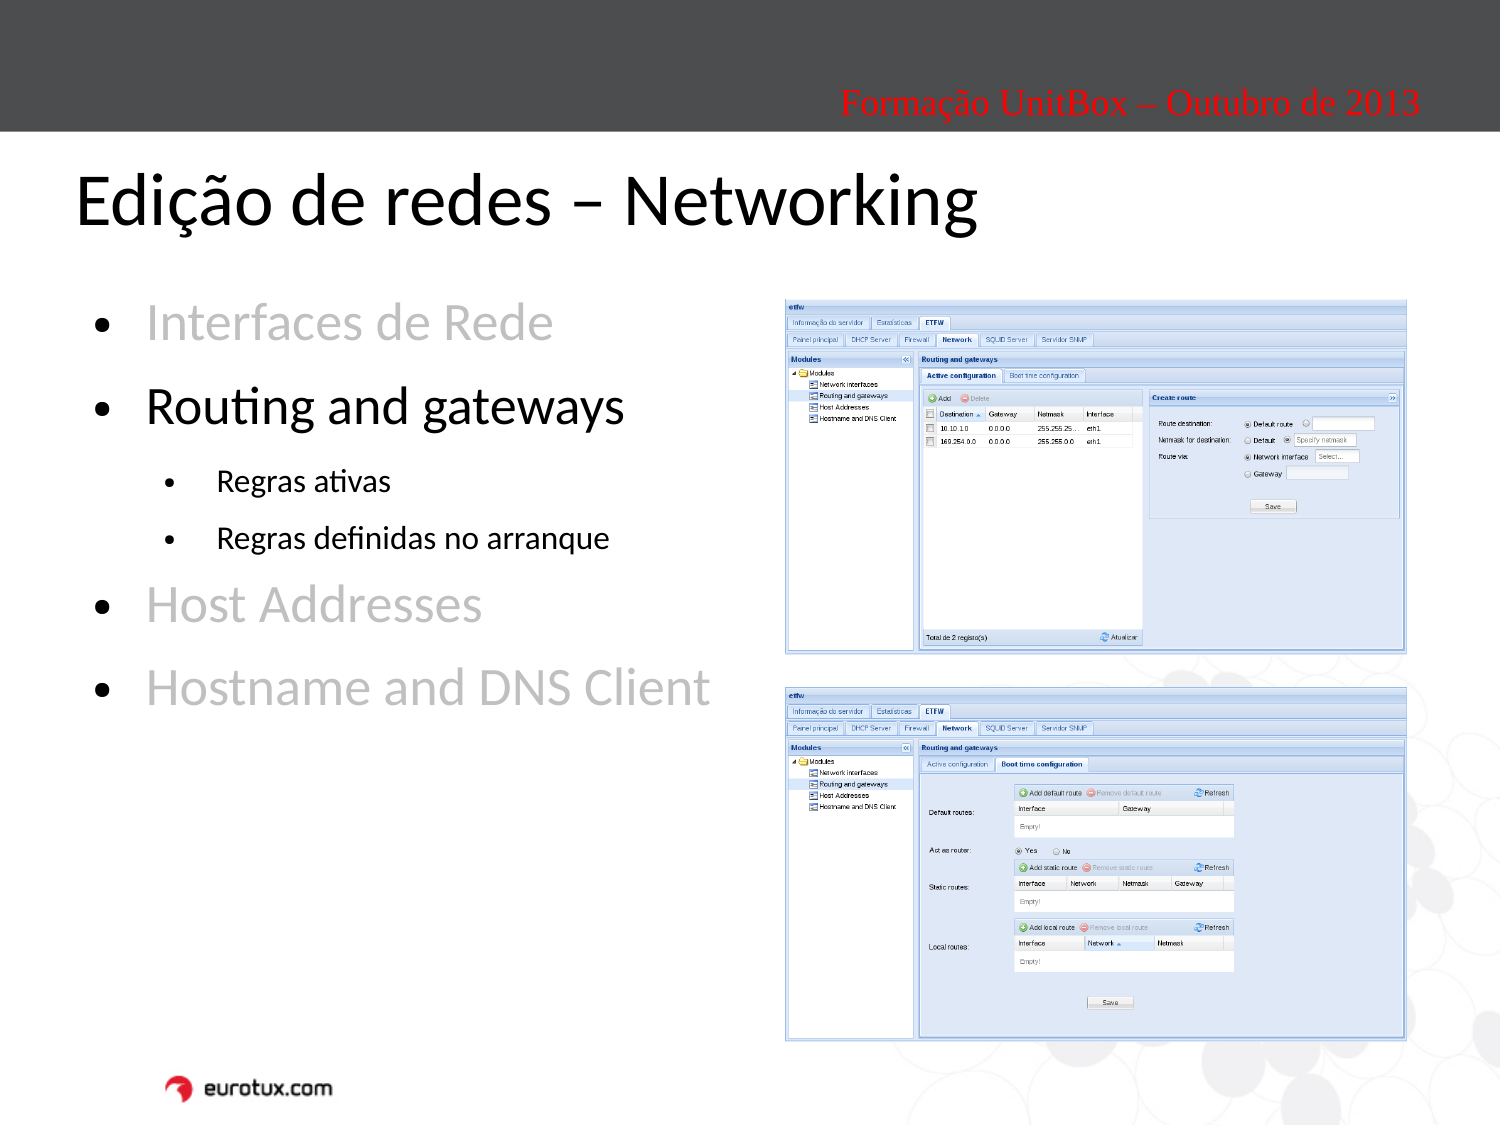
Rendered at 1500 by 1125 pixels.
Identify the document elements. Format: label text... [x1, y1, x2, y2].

title Edição de redes – Networking [75, 112, 1425, 301]
list Interfaces de Rede Routing and gateways Regras ativas Regras definidas no arranque Host Addresses Hostname and DNS Client [75, 299, 734, 1043]
picture [0, 0, 1500, 1125]
